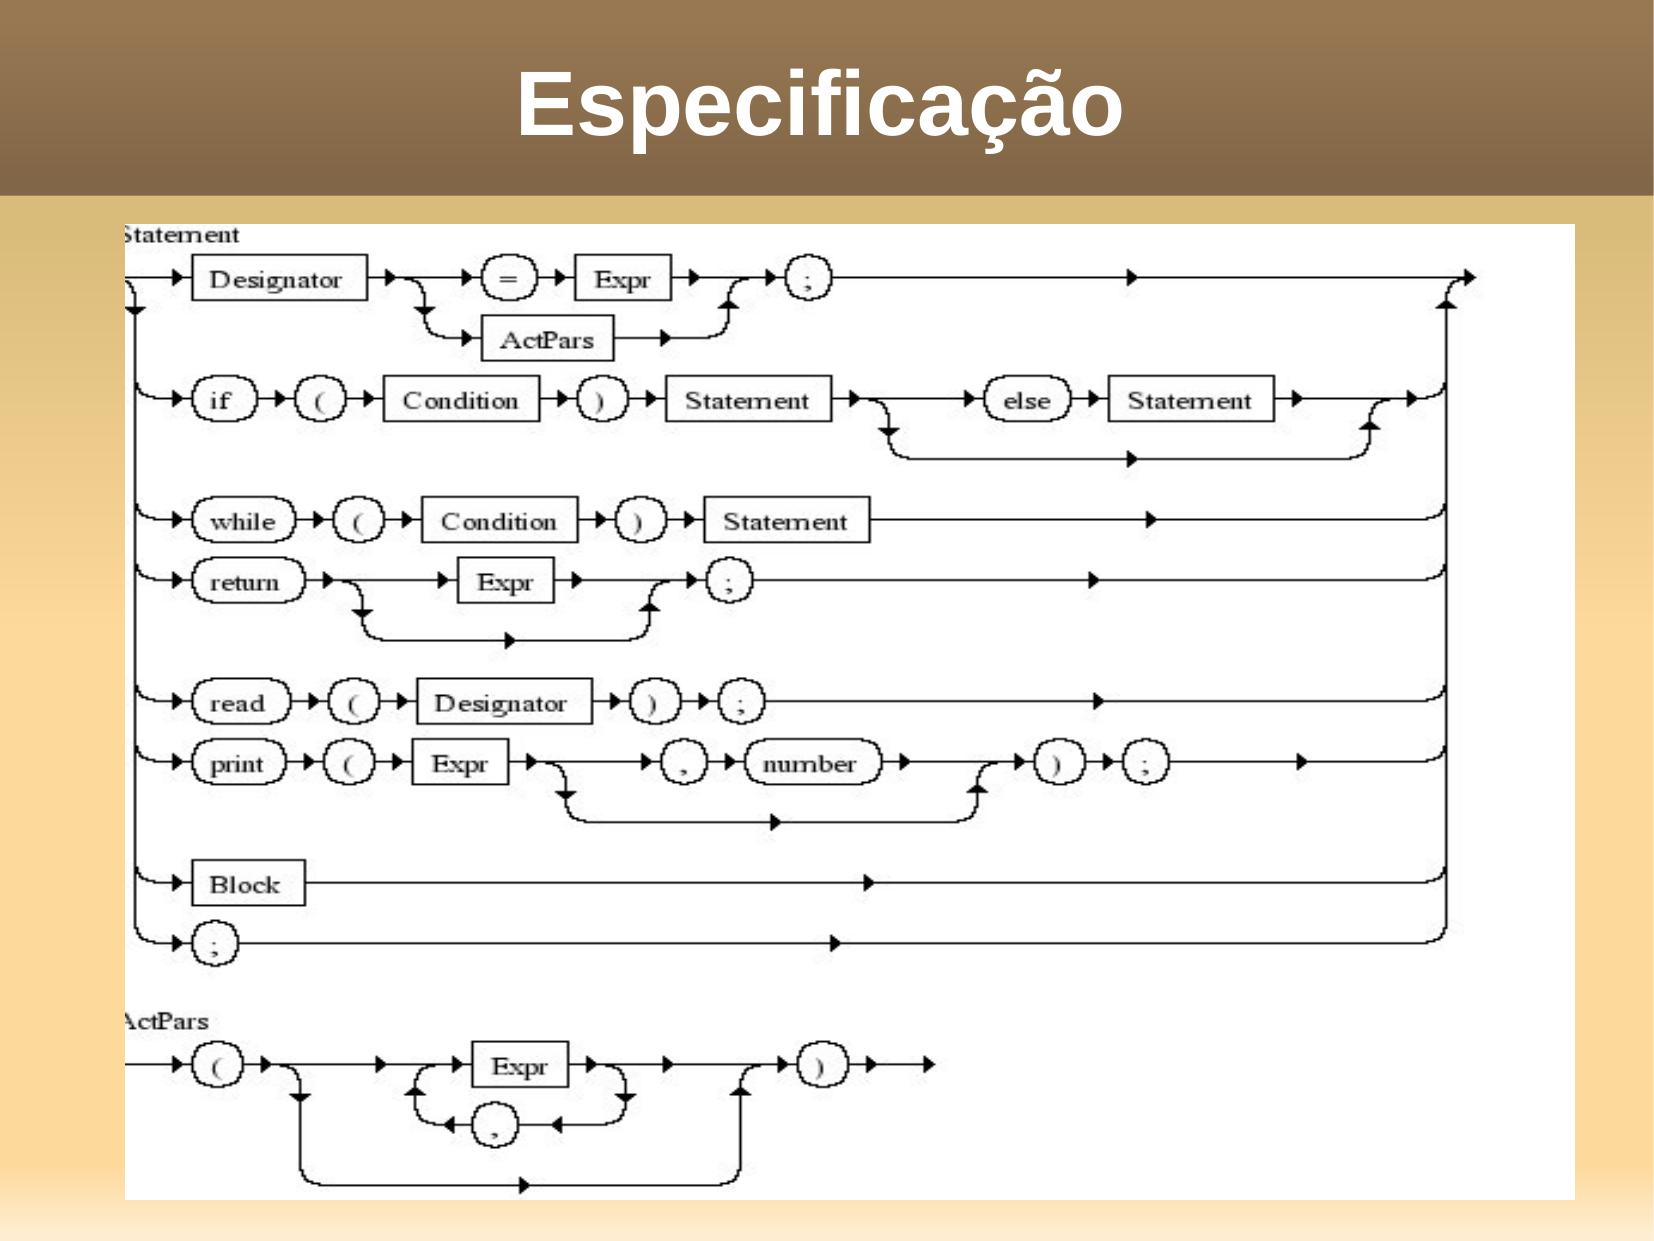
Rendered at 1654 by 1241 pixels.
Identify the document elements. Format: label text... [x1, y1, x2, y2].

picture [0, 0, 1654, 1241]
title Especificação [76, 7, 1565, 200]
